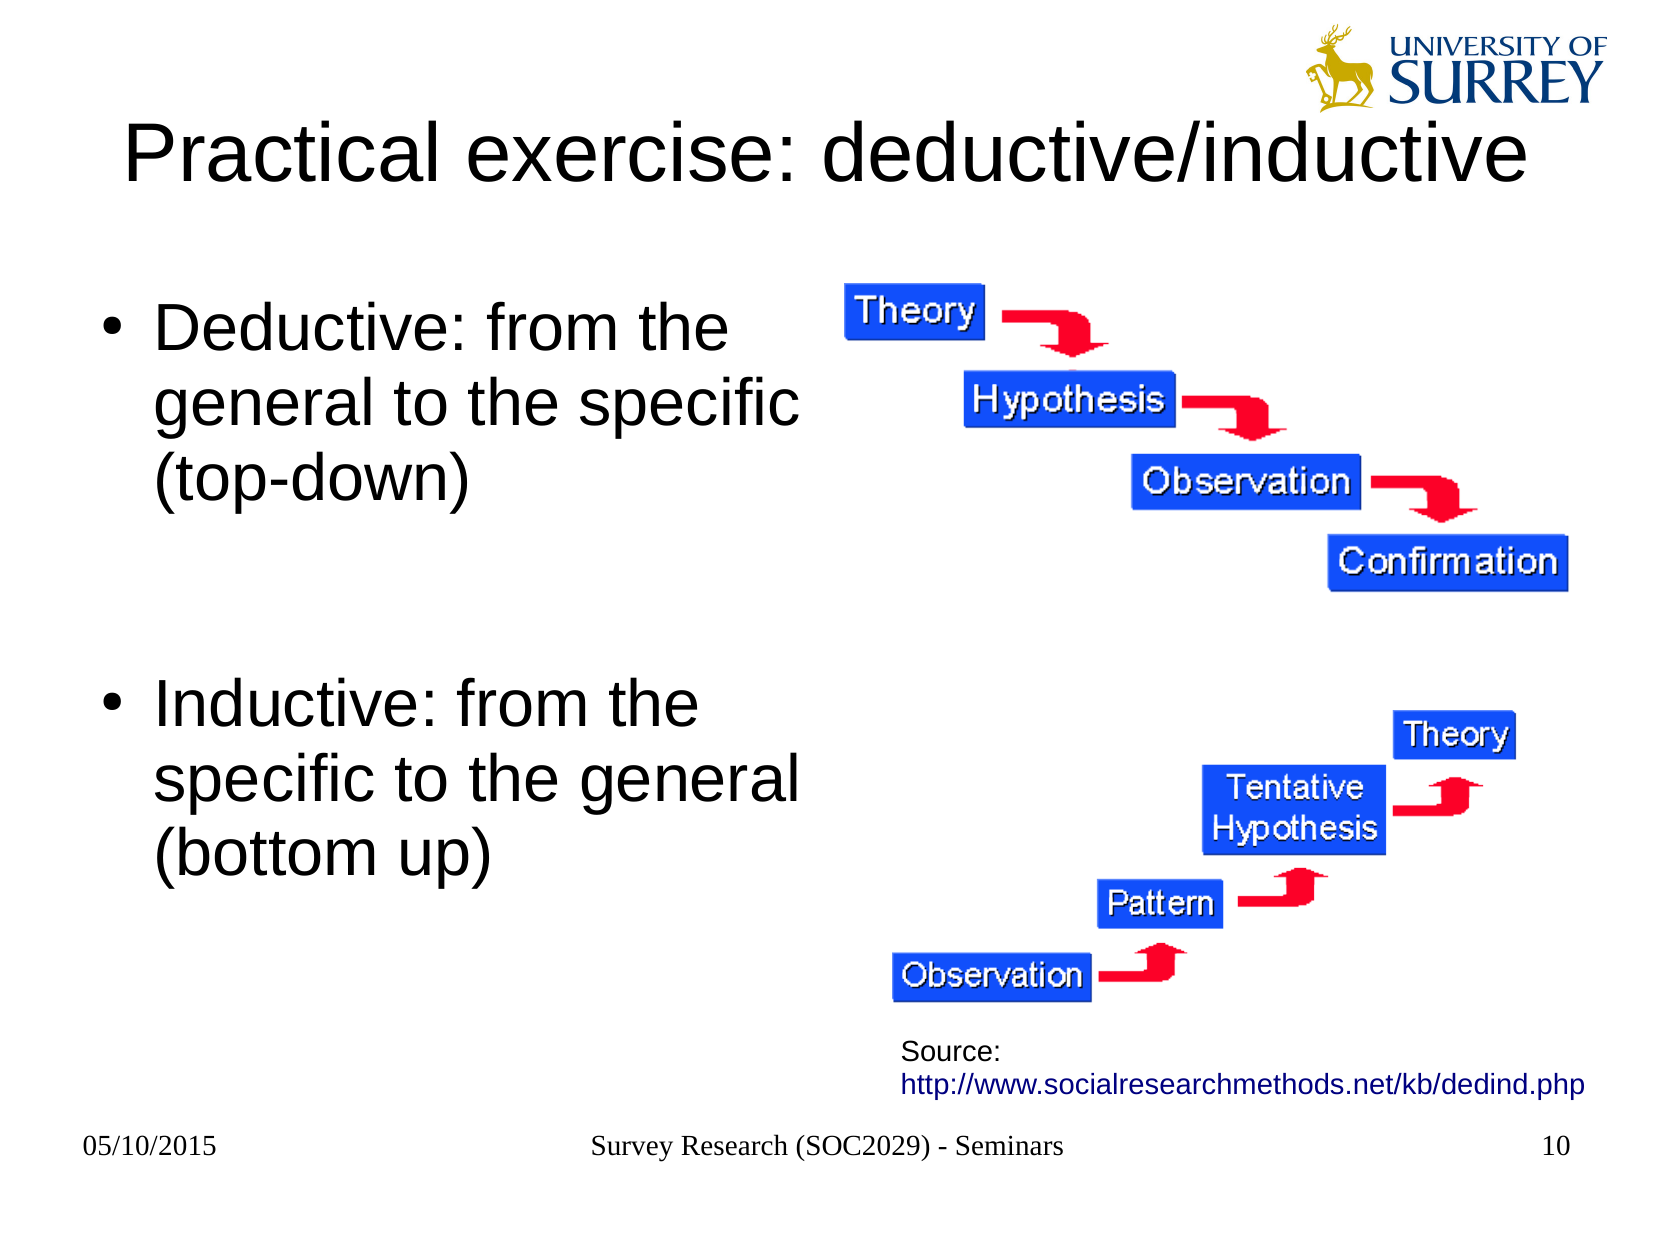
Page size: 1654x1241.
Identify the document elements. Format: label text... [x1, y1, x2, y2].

picture [844, 283, 1571, 594]
title Practical exercise: deductive/inductive [82, 49, 1571, 257]
picture [892, 710, 1518, 1004]
list Inductive: from the specific to the general (bottom up) [82, 665, 809, 1009]
picture [1306, 23, 1607, 113]
text_box Source: http://www.socialresearchmethods.net/kb/dedind.php [885, 1027, 1619, 1141]
list Deductive: from the general to the specific (top-down) [82, 290, 809, 634]
